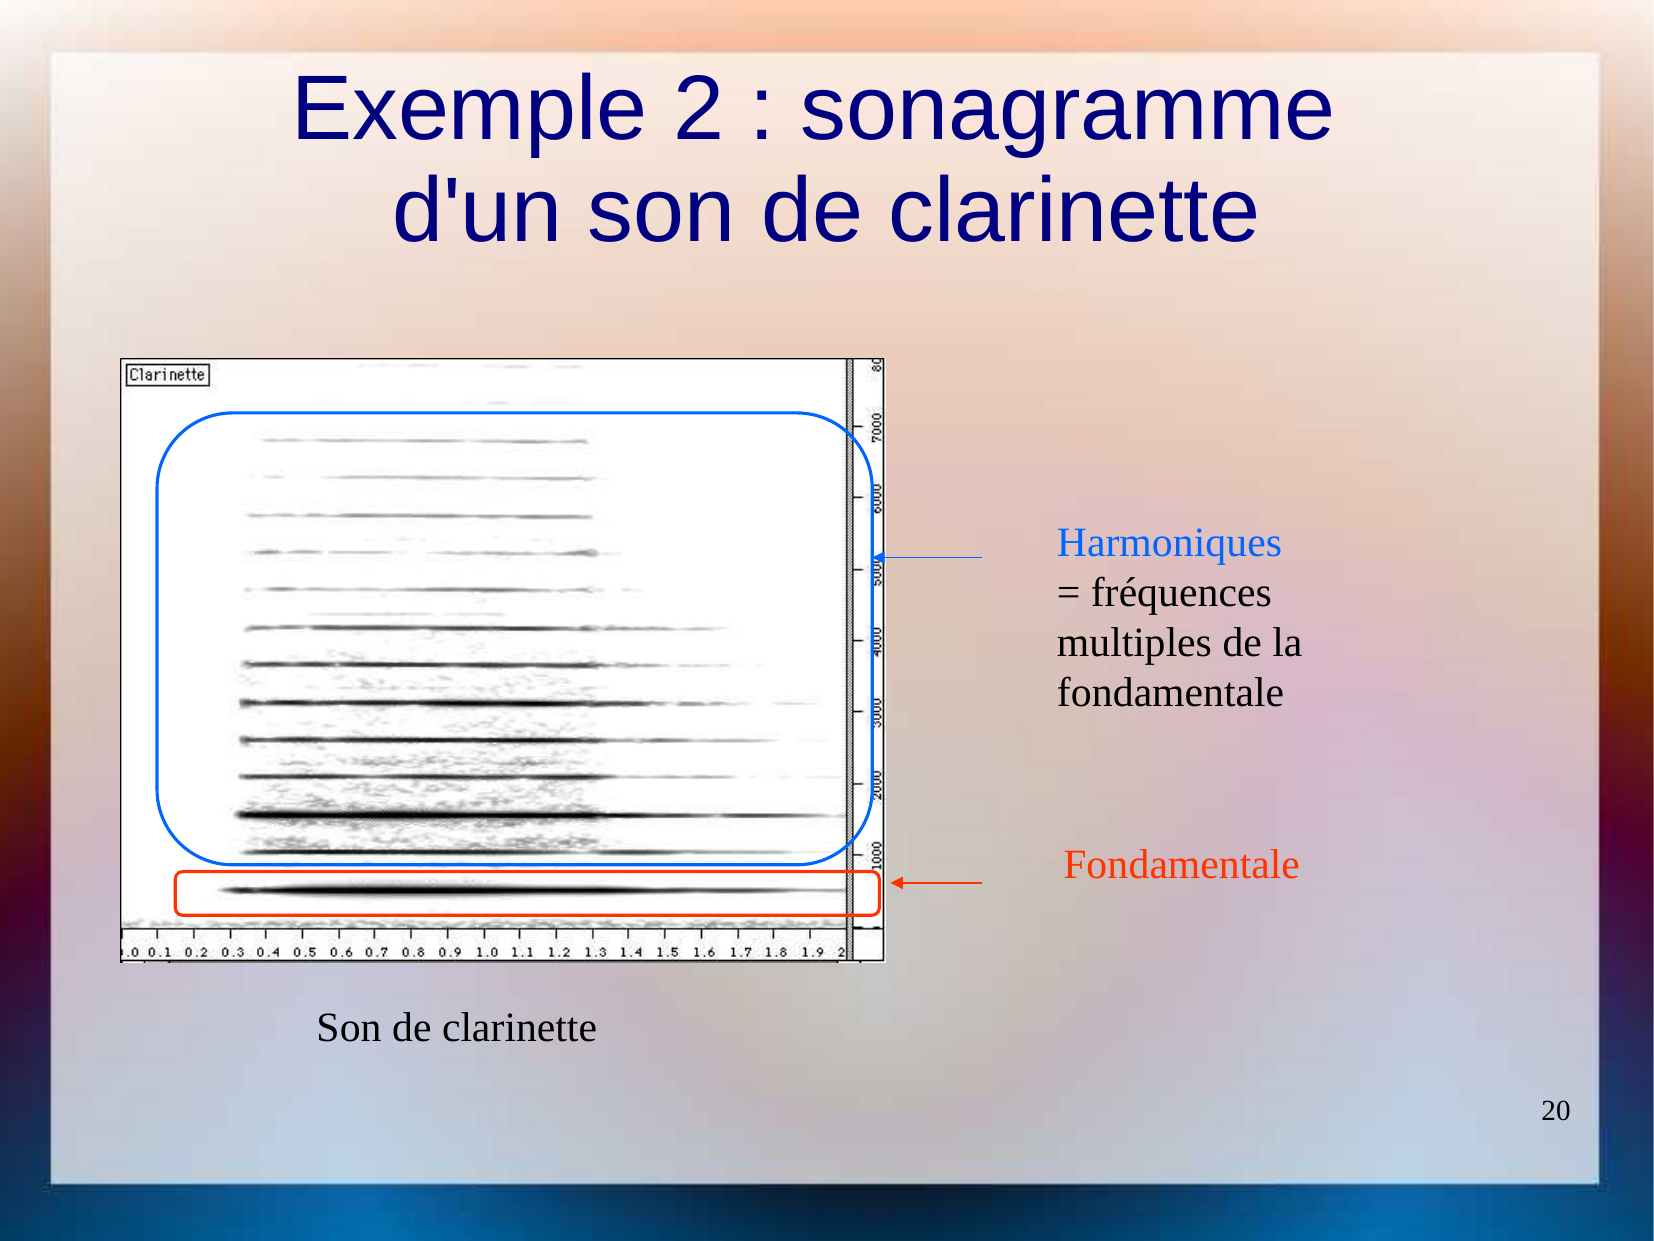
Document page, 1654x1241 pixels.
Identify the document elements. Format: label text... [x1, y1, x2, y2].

text_box Fondamentale [1048, 829, 1315, 895]
picture [0, 0, 1654, 1241]
title Exemple 2 : sonagramme d'un son de clarinette [82, 55, 1571, 263]
text_box Harmoniques = fréquences multiples de la fondamentale [1042, 506, 1318, 723]
text_box Son de clarinette [266, 992, 613, 1058]
